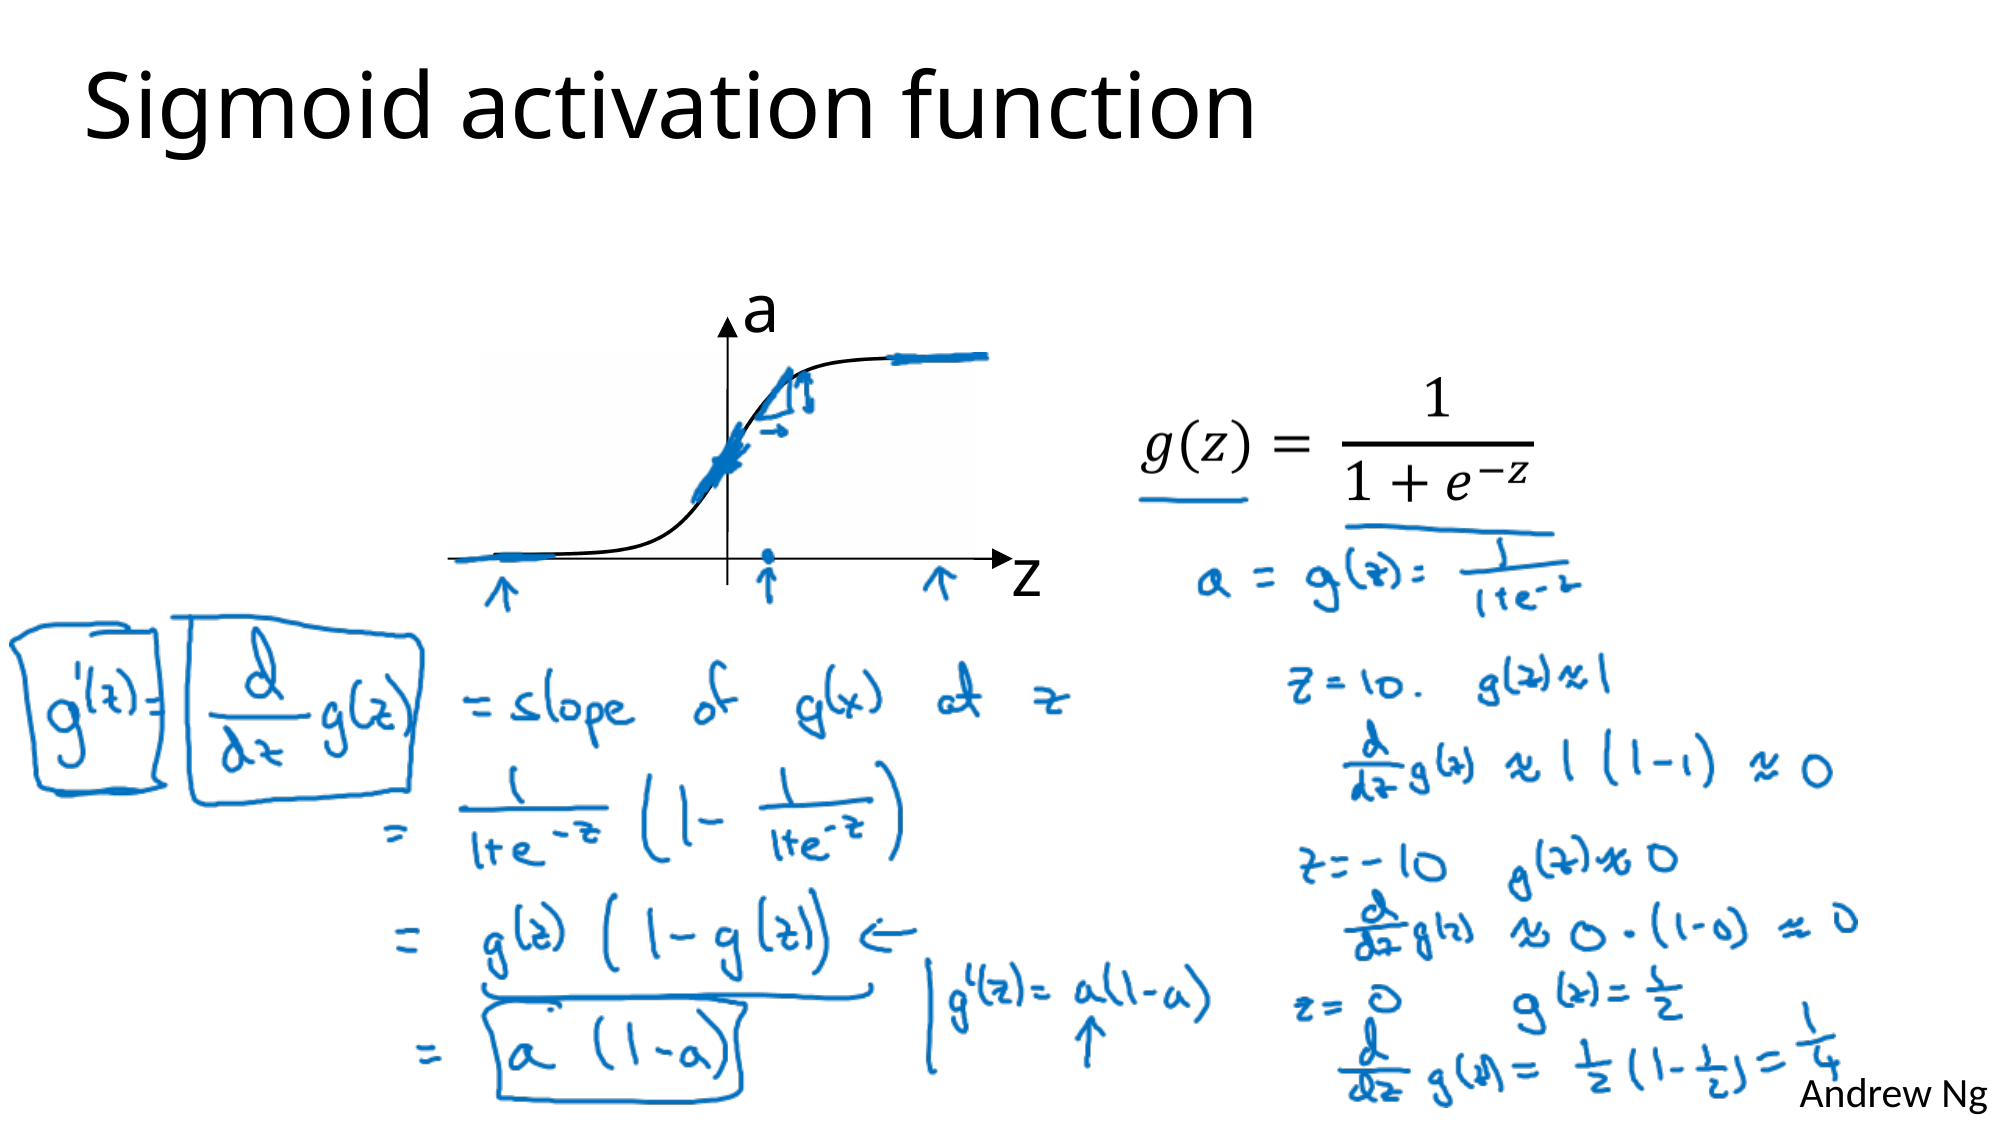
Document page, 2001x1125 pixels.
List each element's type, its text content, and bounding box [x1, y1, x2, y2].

text_box a [727, 258, 795, 352]
picture [9, 351, 1858, 1108]
title Sigmoid activation function [68, 0, 1794, 218]
